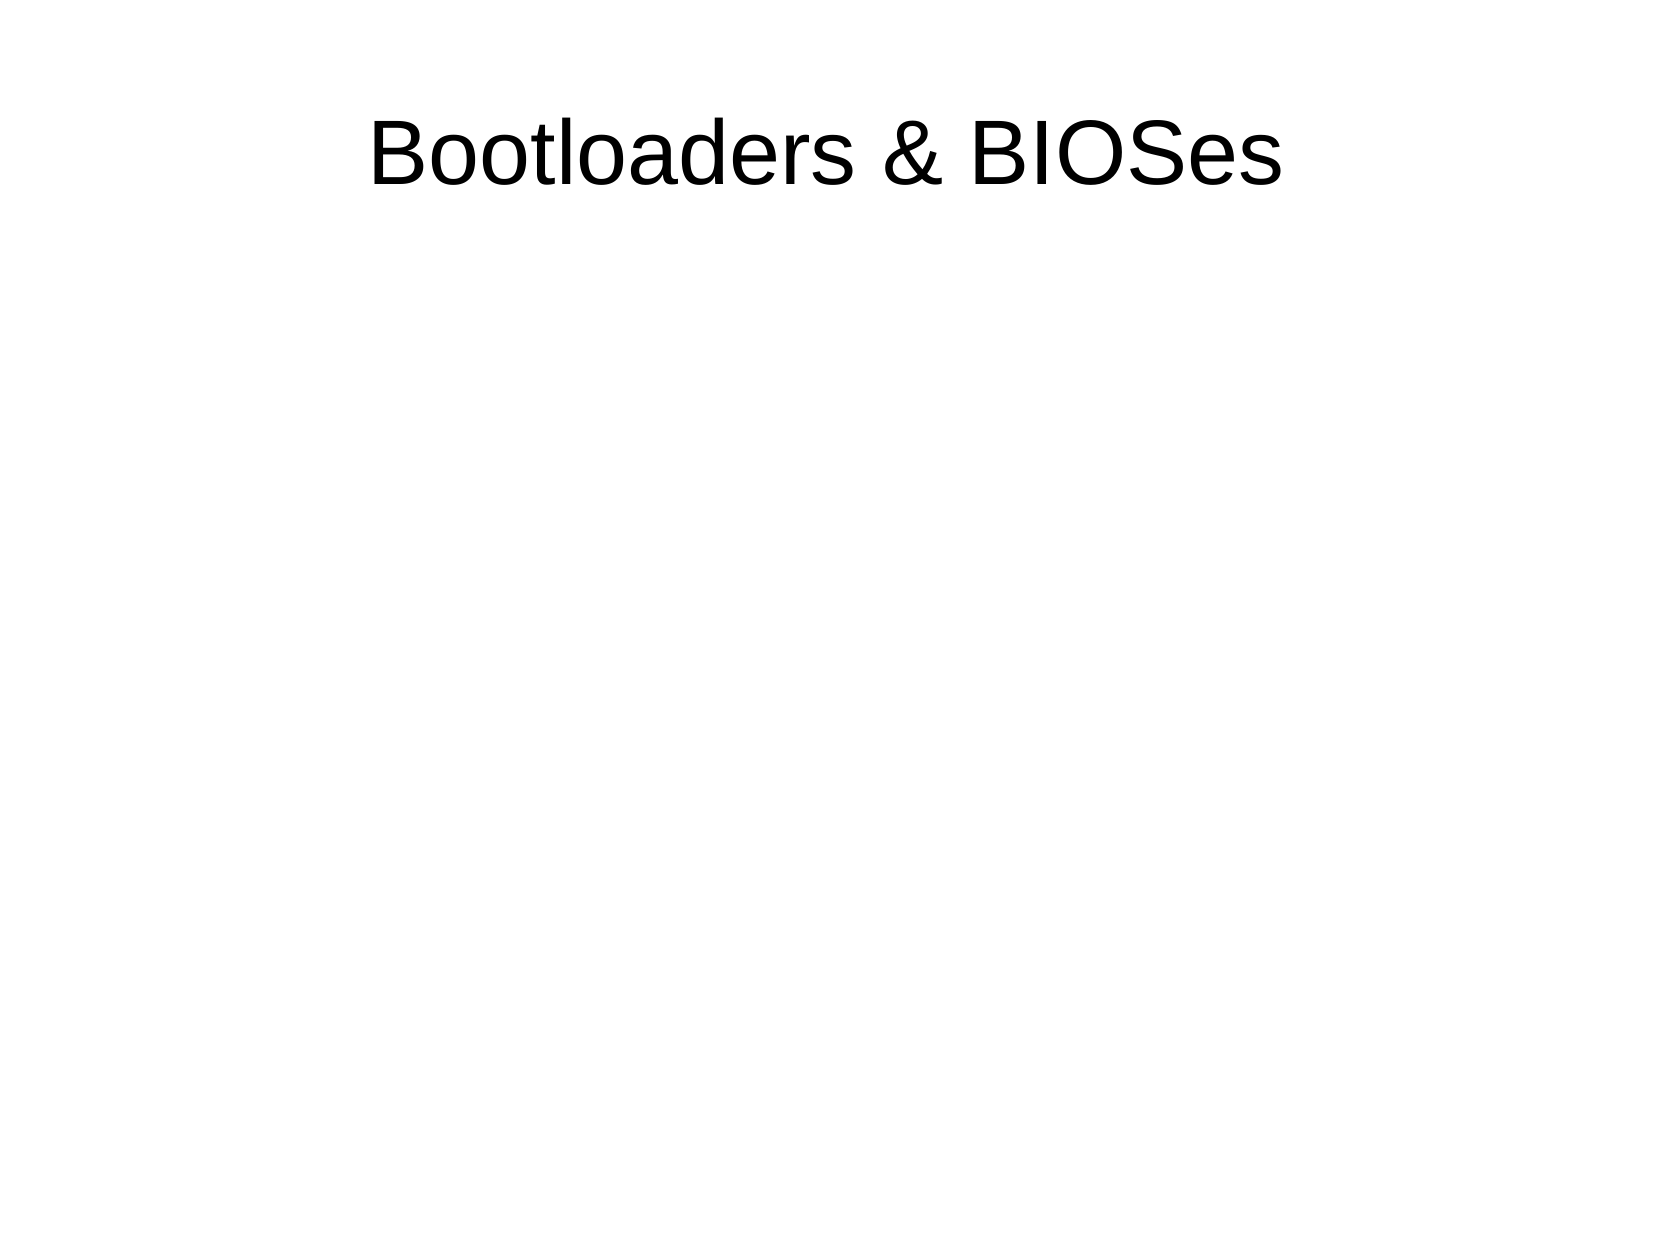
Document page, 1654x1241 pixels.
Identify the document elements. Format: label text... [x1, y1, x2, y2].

title Bootloaders & BIOSes [82, 49, 1571, 257]
